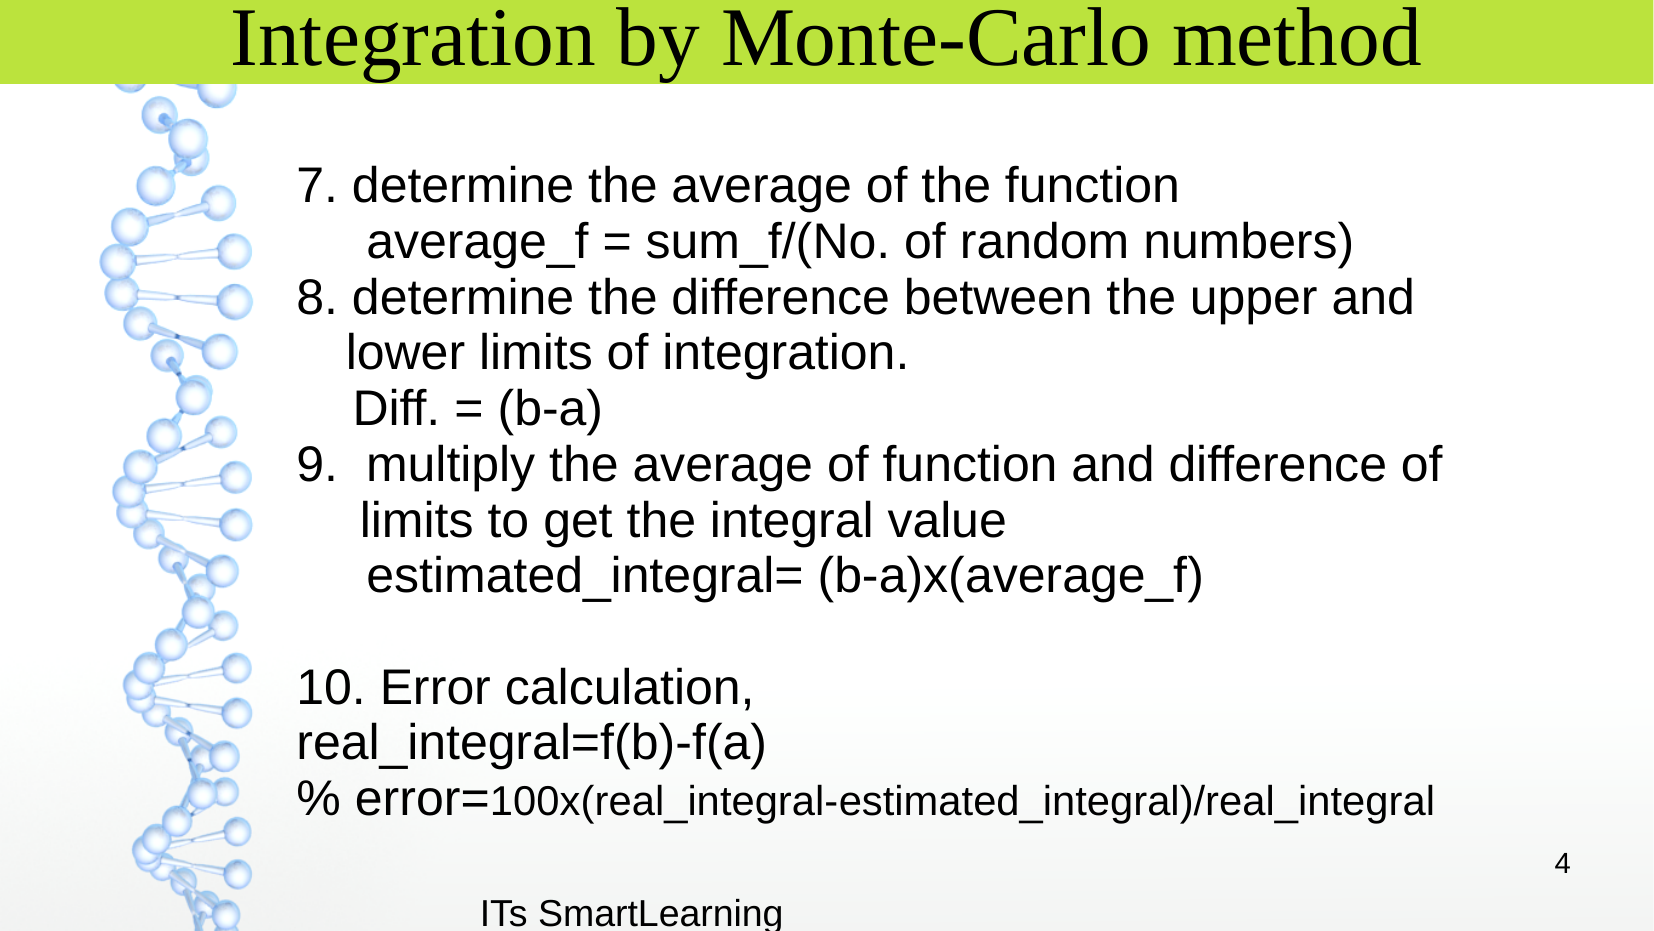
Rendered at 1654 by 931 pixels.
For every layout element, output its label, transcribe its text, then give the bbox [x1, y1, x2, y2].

text_box 7. determine the average of the function average_f = sum_f/(No. of random numbers) 8. determine the difference between the upper and lower limits of integration. Diff. = (b-a) 9. multiply the average of function and difference of limits to get the integral value estimated_integral= (b-a)x(average_f) 10. Error calculation, real_integral=f(b)-f(a) % error=100x(real_integral-estimated_integral)/real_integral [240, 150, 1591, 916]
text_box ITs SmartLearning [465, 885, 826, 931]
picture [0, 84, 1654, 931]
text_box Integration by Monte-Carlo method [0, 0, 1654, 84]
